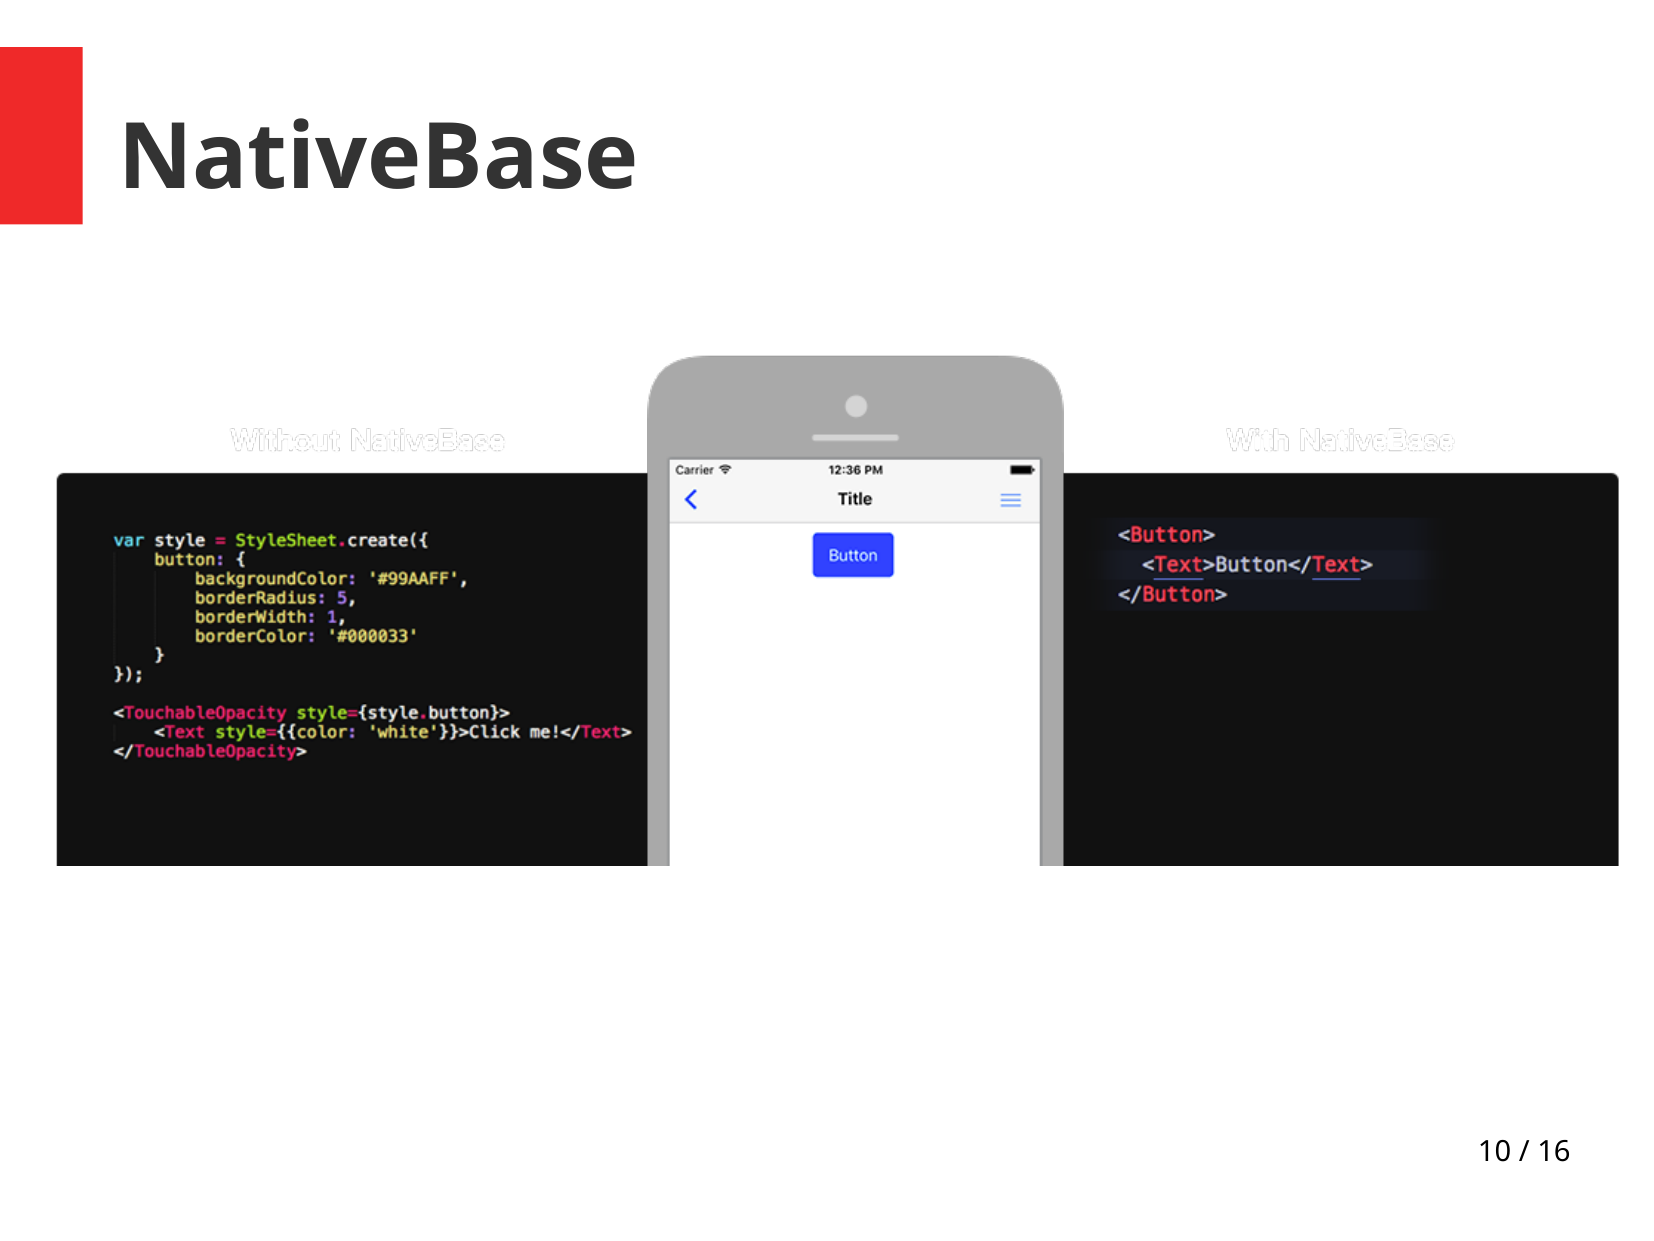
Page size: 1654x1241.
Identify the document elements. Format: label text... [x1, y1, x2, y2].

picture [26, 257, 1654, 866]
title NativeBase [118, 45, 1571, 257]
